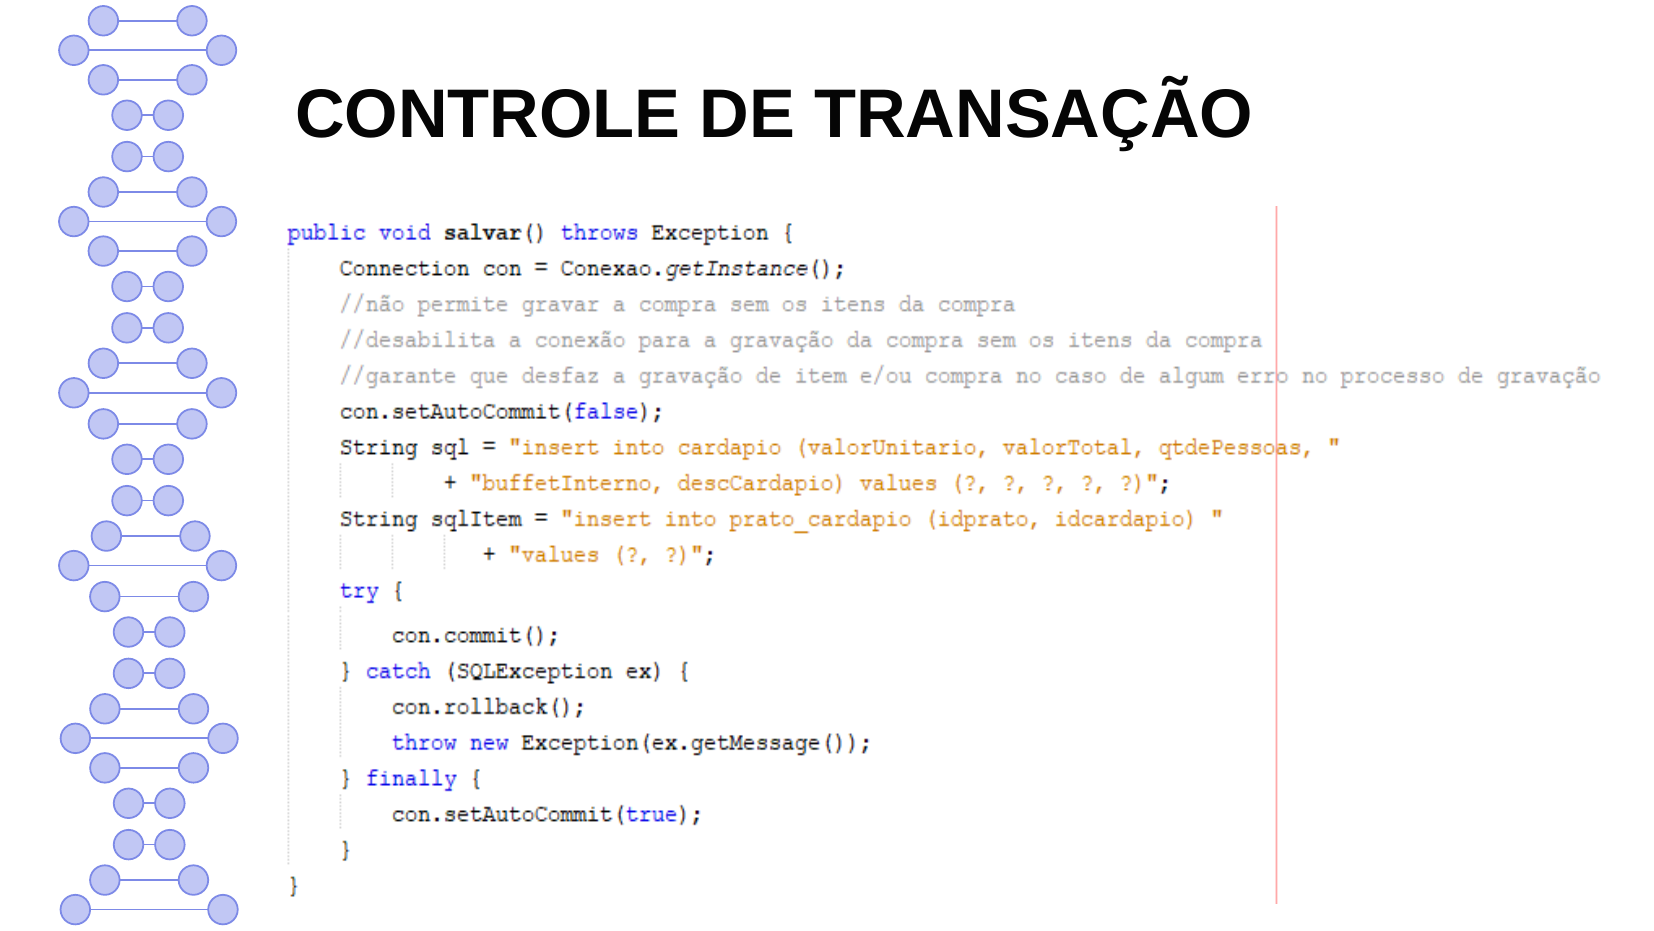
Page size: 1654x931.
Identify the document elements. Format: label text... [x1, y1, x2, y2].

picture [257, 206, 1627, 904]
title Controle de transação [295, 62, 1506, 166]
